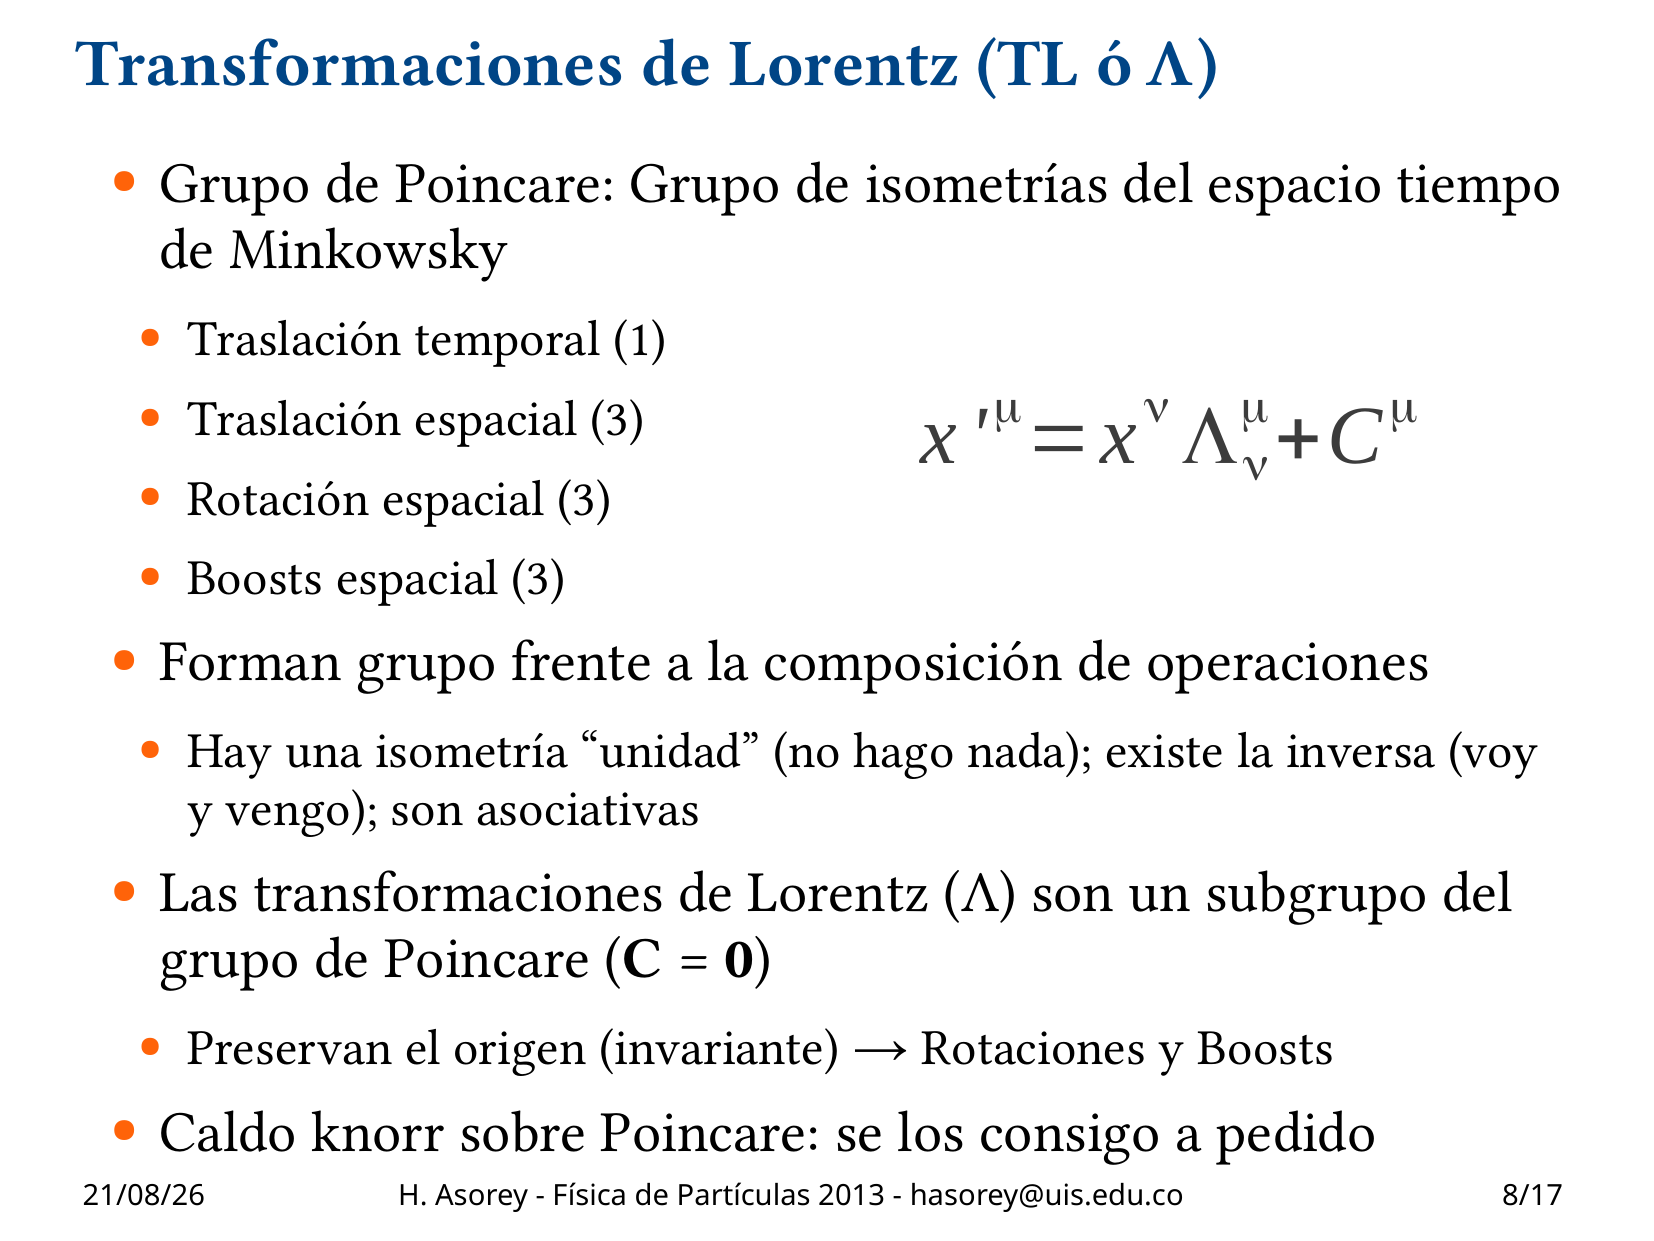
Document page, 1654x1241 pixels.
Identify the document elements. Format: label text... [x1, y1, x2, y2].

title Transformaciones de Lorentz (TL ó Λ) [75, 13, 1564, 115]
list Grupo de Poincare: Grupo de isometrías del espacio tiempo de Minkowsky Traslación temporal (1) Traslación espacial (3) Rotación espacial (3) Boosts espacial (3) Forman grupo frente a la composición de operaciones Hay una isometría “unidad” (no hago nada); existe la inversa (voy y vengo); son asociativas Las transformaciones de Lorentz (Λ) son un subgrupo del grupo de Poincare (C = 0) Preservan el origen (invariante) → Rotaciones y Boosts Caldo knorr sobre Poincare: se los consigo a pedido [82, 150, 1571, 1171]
chart [907, 390, 1426, 483]
